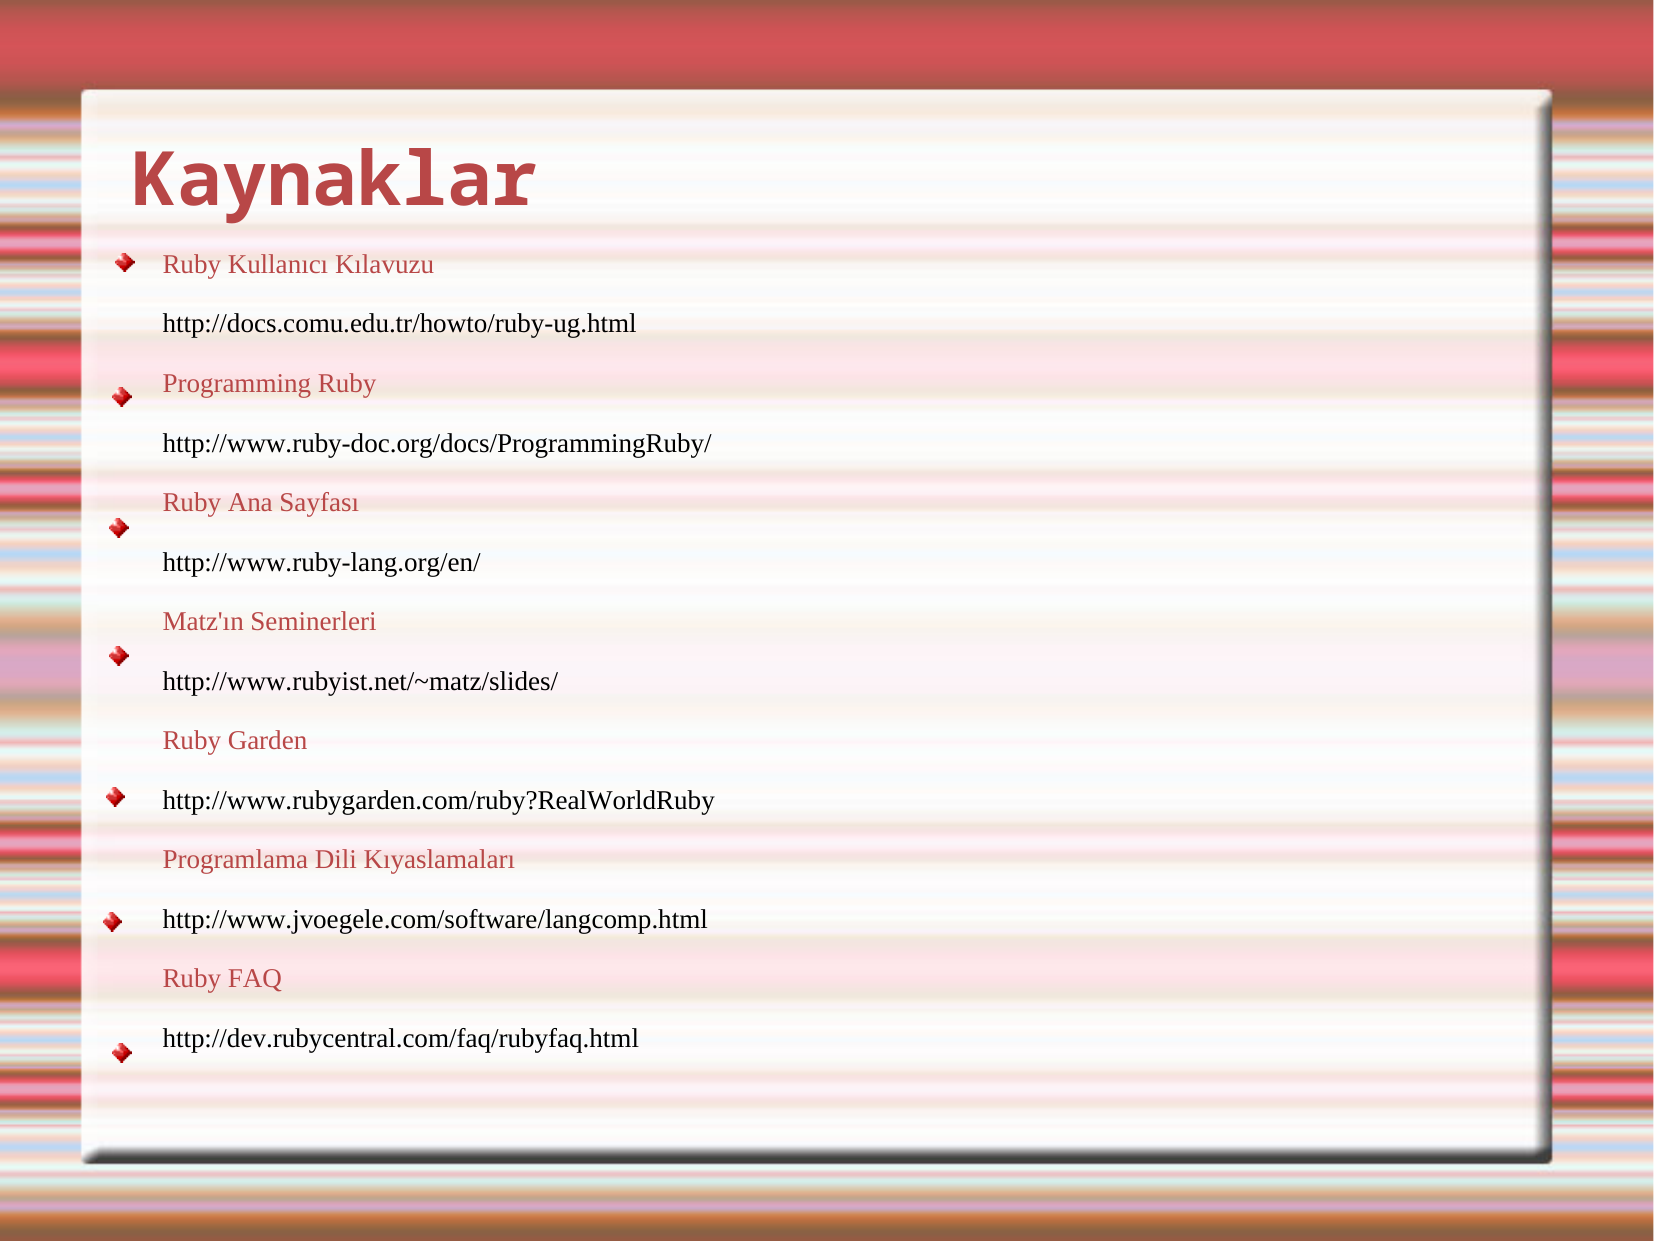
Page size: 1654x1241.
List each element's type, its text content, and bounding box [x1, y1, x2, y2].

picture [0, 0, 1654, 1241]
text_box Ruby Kullanıcı Kılavuzu http://docs.comu.edu.tr/howto/ruby-ug.html Programming Ruby http://www.ruby-doc.org/docs/ProgrammingRuby/ Ruby Ana Sayfası http://www.ruby-lang.org/en/ Matz'ın Seminerleri http://www.rubyist.net/~matz/slides/ Ruby Garden http://www.rubygarden.com/ruby?RealWorldRuby Programlama Dili Kıyaslamaları http://www.jvoegele.com/software/langcomp.html Ruby FAQ http://dev.rubycentral.com/faq/rubyfaq.html [147, 242, 1034, 1150]
text_box Kaynaklar [118, 118, 1477, 266]
